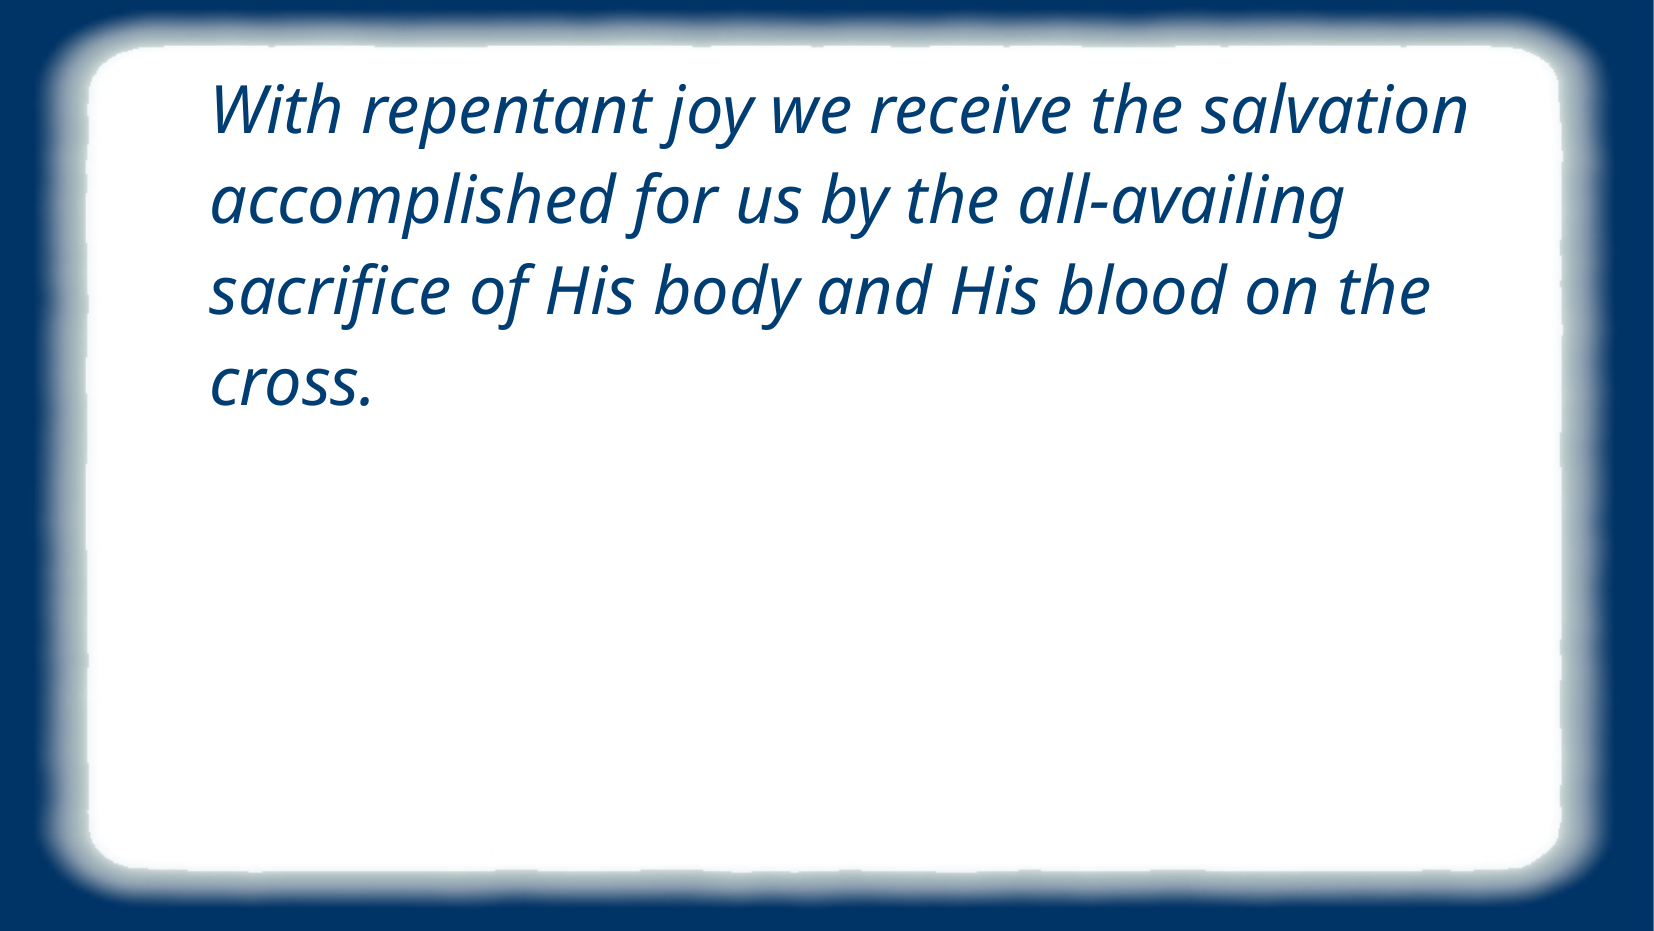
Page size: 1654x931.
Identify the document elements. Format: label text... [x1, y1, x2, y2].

picture [0, 0, 1654, 931]
text_box With repentant joy we receive the salvation accomplished for us by the all-availing sacrifice of His body and His blood on the cross. [125, 54, 1536, 425]
